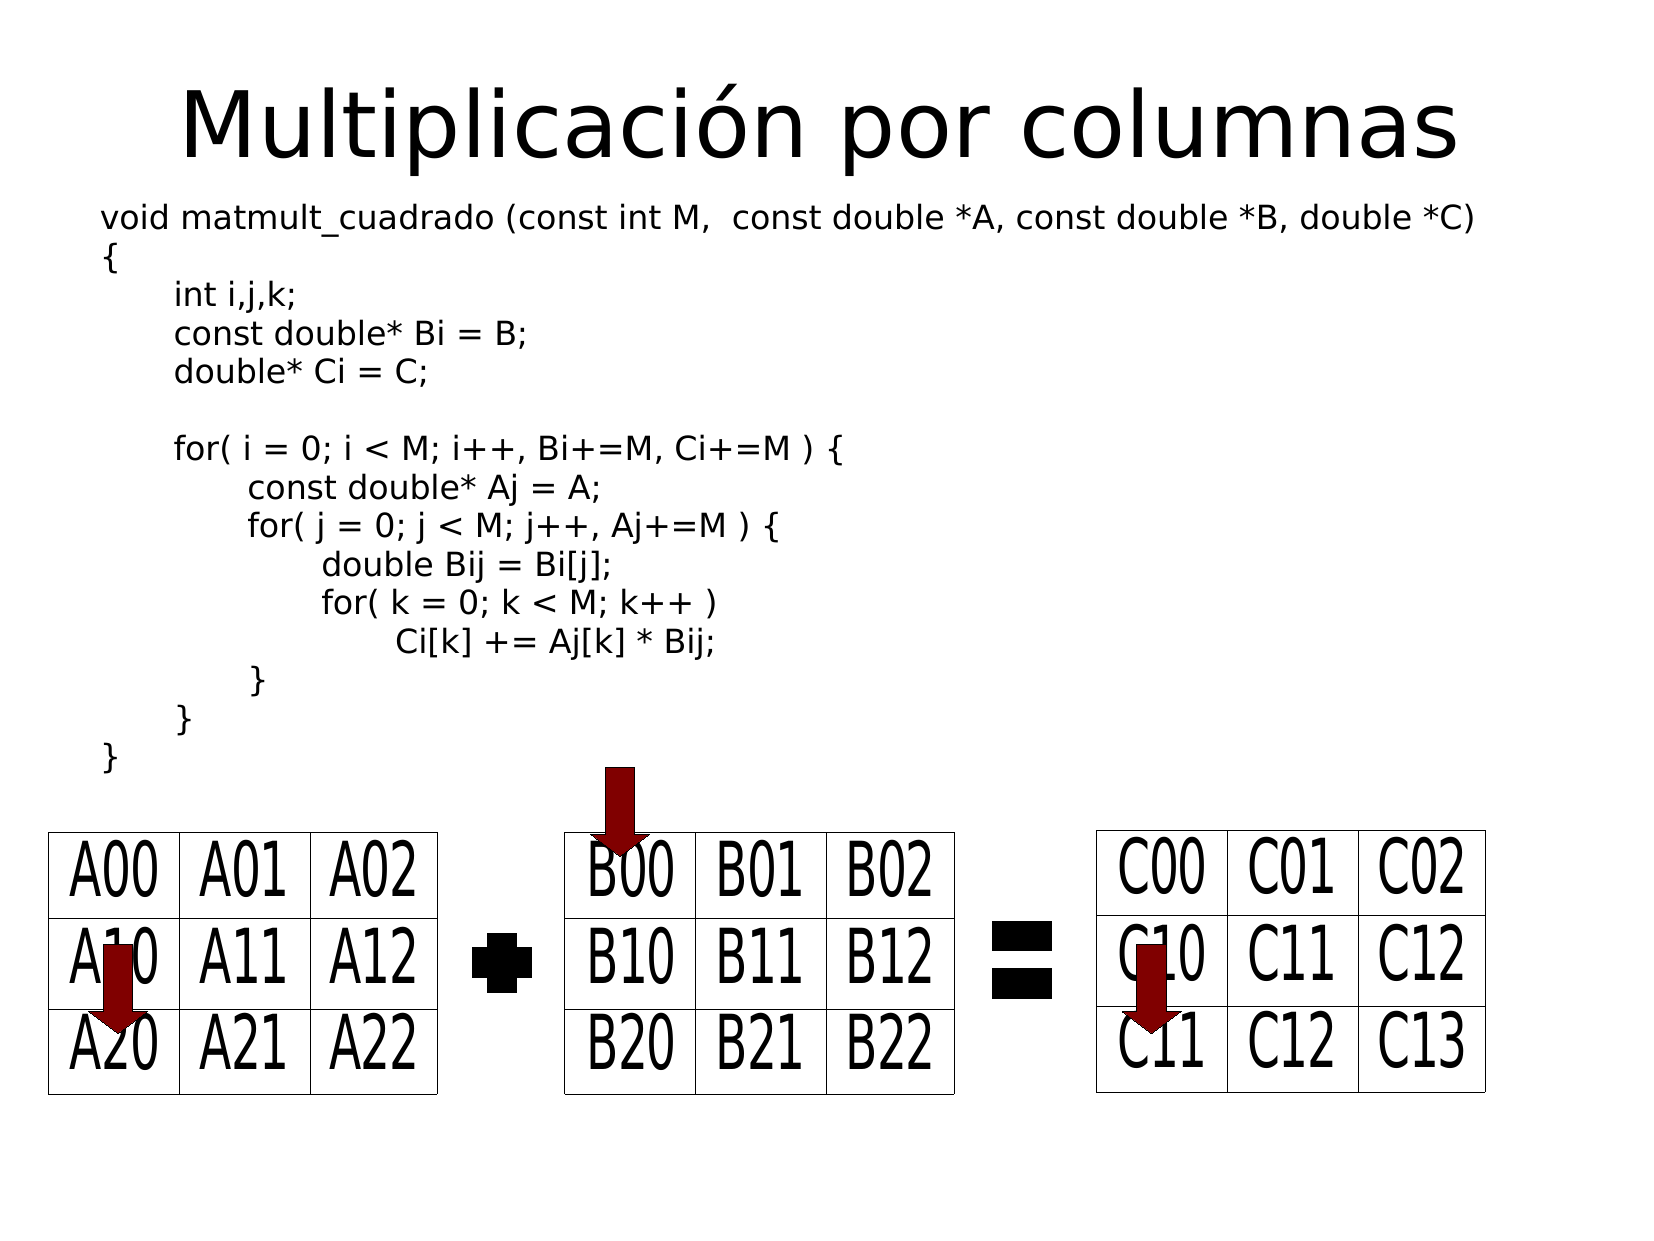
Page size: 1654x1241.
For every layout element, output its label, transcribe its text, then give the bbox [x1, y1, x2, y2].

chart [44, 826, 443, 1101]
text_box void matmult_cuadrado (const int M, const double *A, const double *B, double *C) { int i,j,k; const double* Bi = B; double* Ci = C; for( i = 0; i < M; i++, Bi+=M, Ci+=M ) { const double* Aj = A; for( j = 0; j < M; j++, Aj+=M ) { double Bij = Bi[j]; for( k = 0; k < M; k++ ) Ci[k] += Aj[k] * Bij; } } } [84, 191, 1595, 1034]
text_box [88, 944, 148, 1034]
chart [1092, 1034, 1491, 1099]
title Multiplicación por columnas [76, 29, 1565, 222]
chart [561, 1034, 960, 1101]
text_box [1122, 944, 1182, 1034]
text_box [590, 767, 650, 857]
